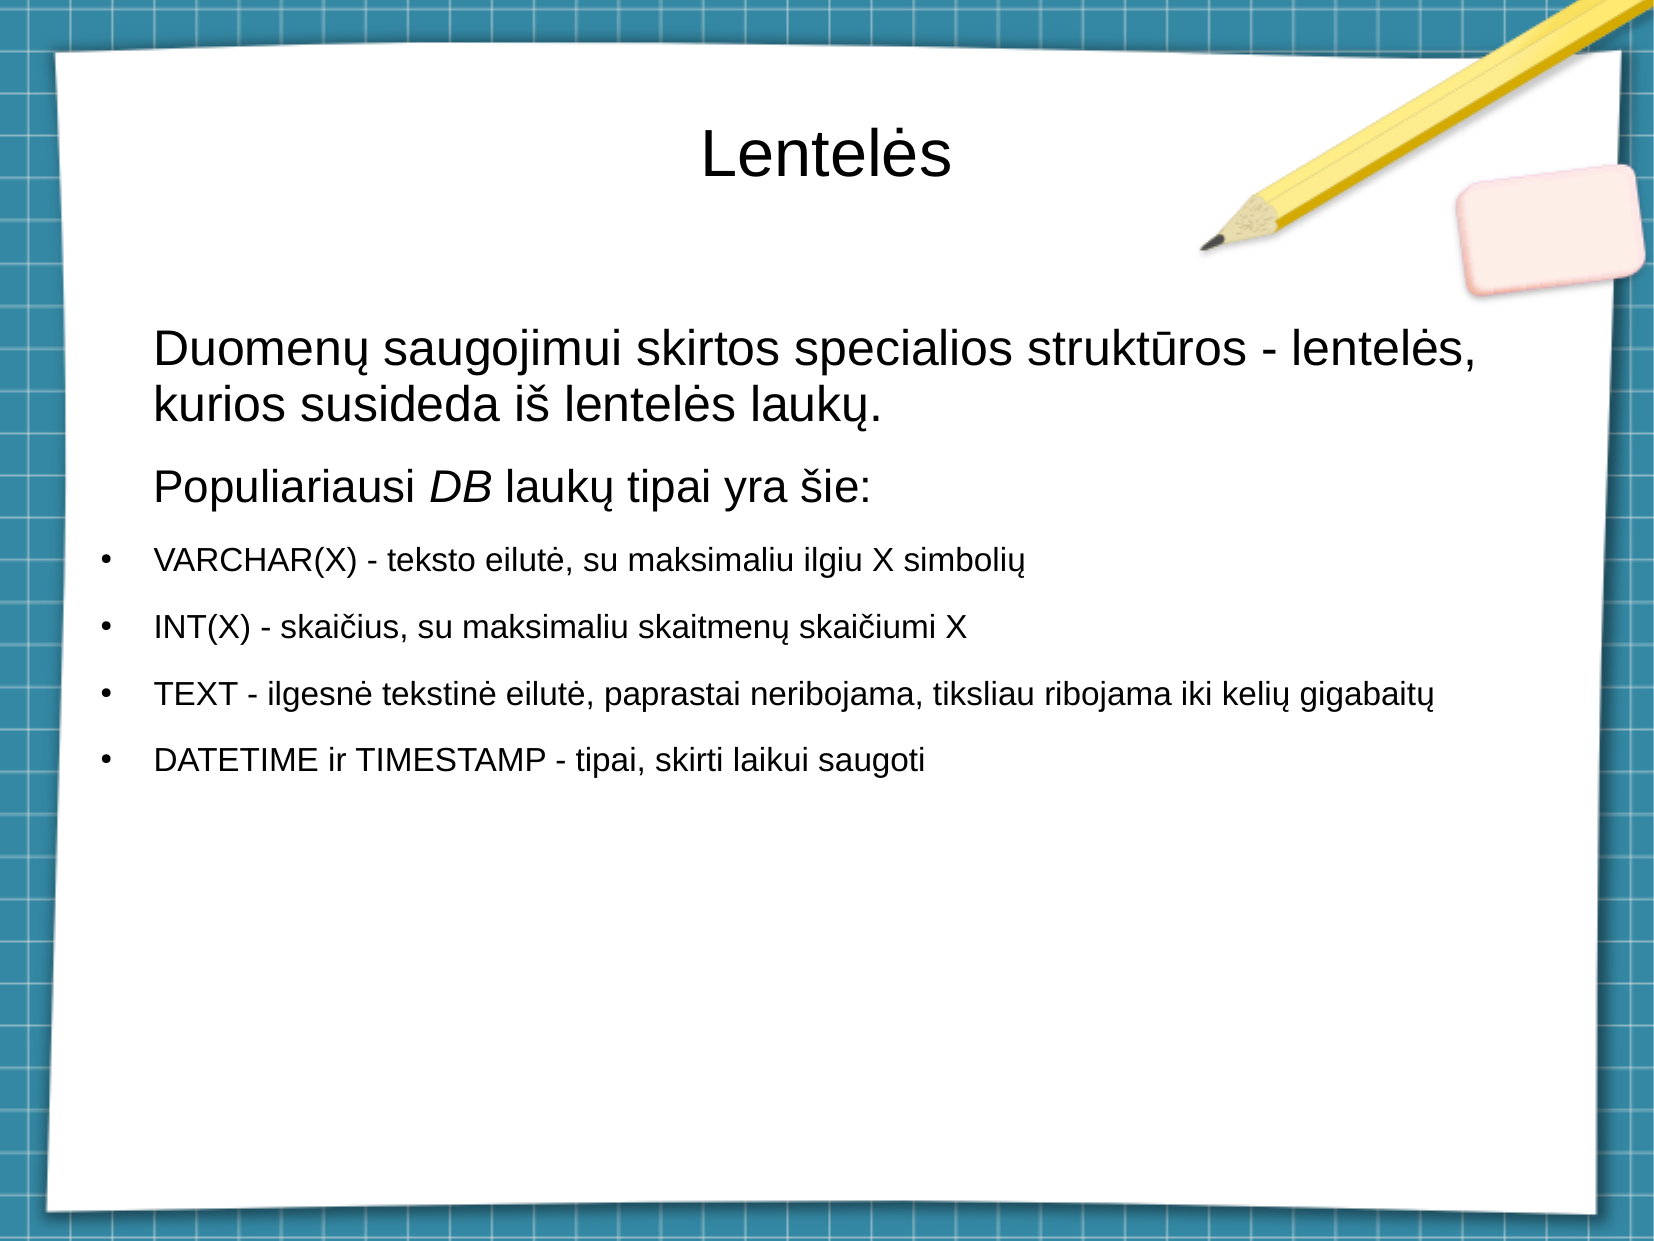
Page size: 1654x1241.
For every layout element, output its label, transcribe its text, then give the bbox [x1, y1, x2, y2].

list Duomenų saugojimui skirtos specialios struktūros - lentelės, kurios susideda iš lentelės laukų. Populiariausi DB laukų tipai yra šie: VARCHAR(X) - teksto eilutė, su maksimaliu ilgiu X simbolių INT(X) - skaičius, su maksimaliu skaitmenų skaičiumi X TEXT - ilgesnė tekstinė eilutė, paprastai neribojama, tiksliau ribojama iki kelių gigabaitų DATETIME ir TIMESTAMP - tipai, skirti laikui saugoti [82, 320, 1571, 1040]
title Lentelės [82, 49, 1571, 257]
picture [0, 0, 1654, 1241]
